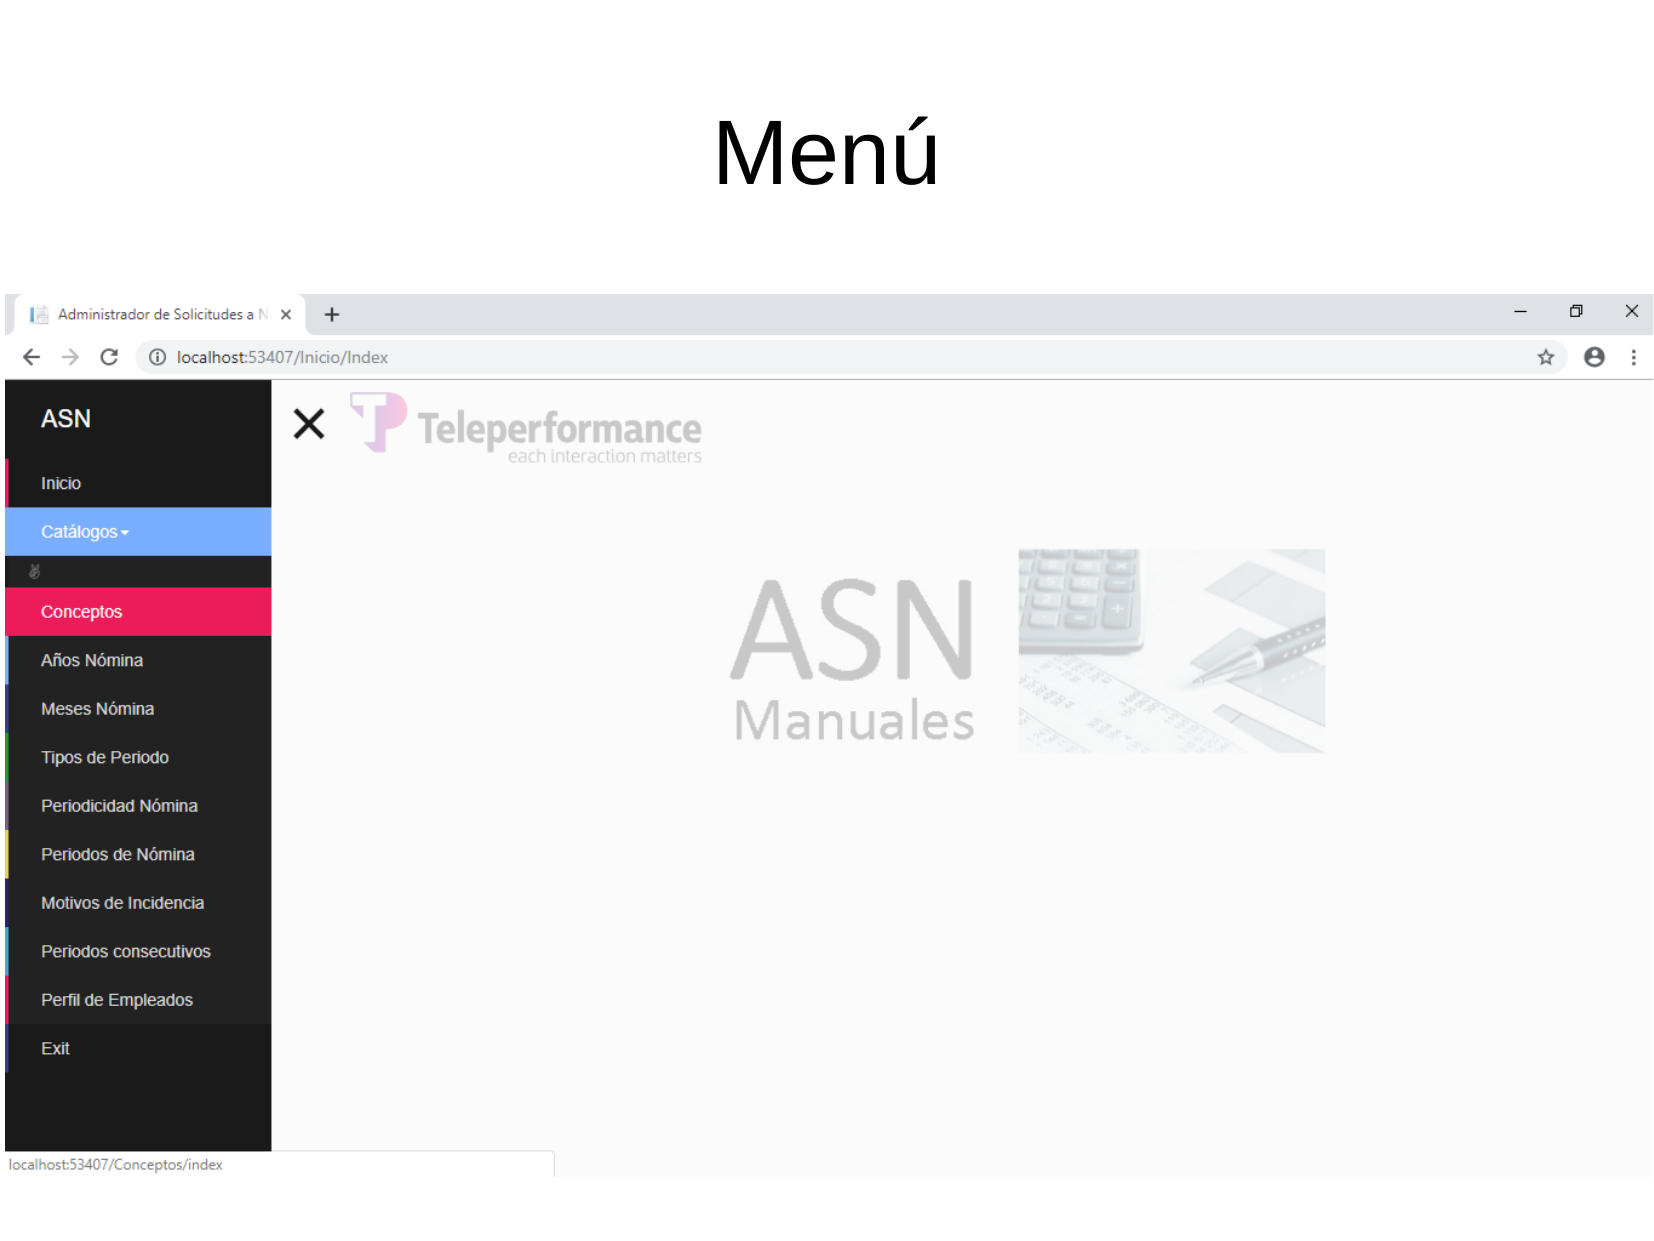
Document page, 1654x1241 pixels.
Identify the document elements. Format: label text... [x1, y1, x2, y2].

picture [5, 294, 1654, 1177]
title Menú [82, 49, 1571, 257]
